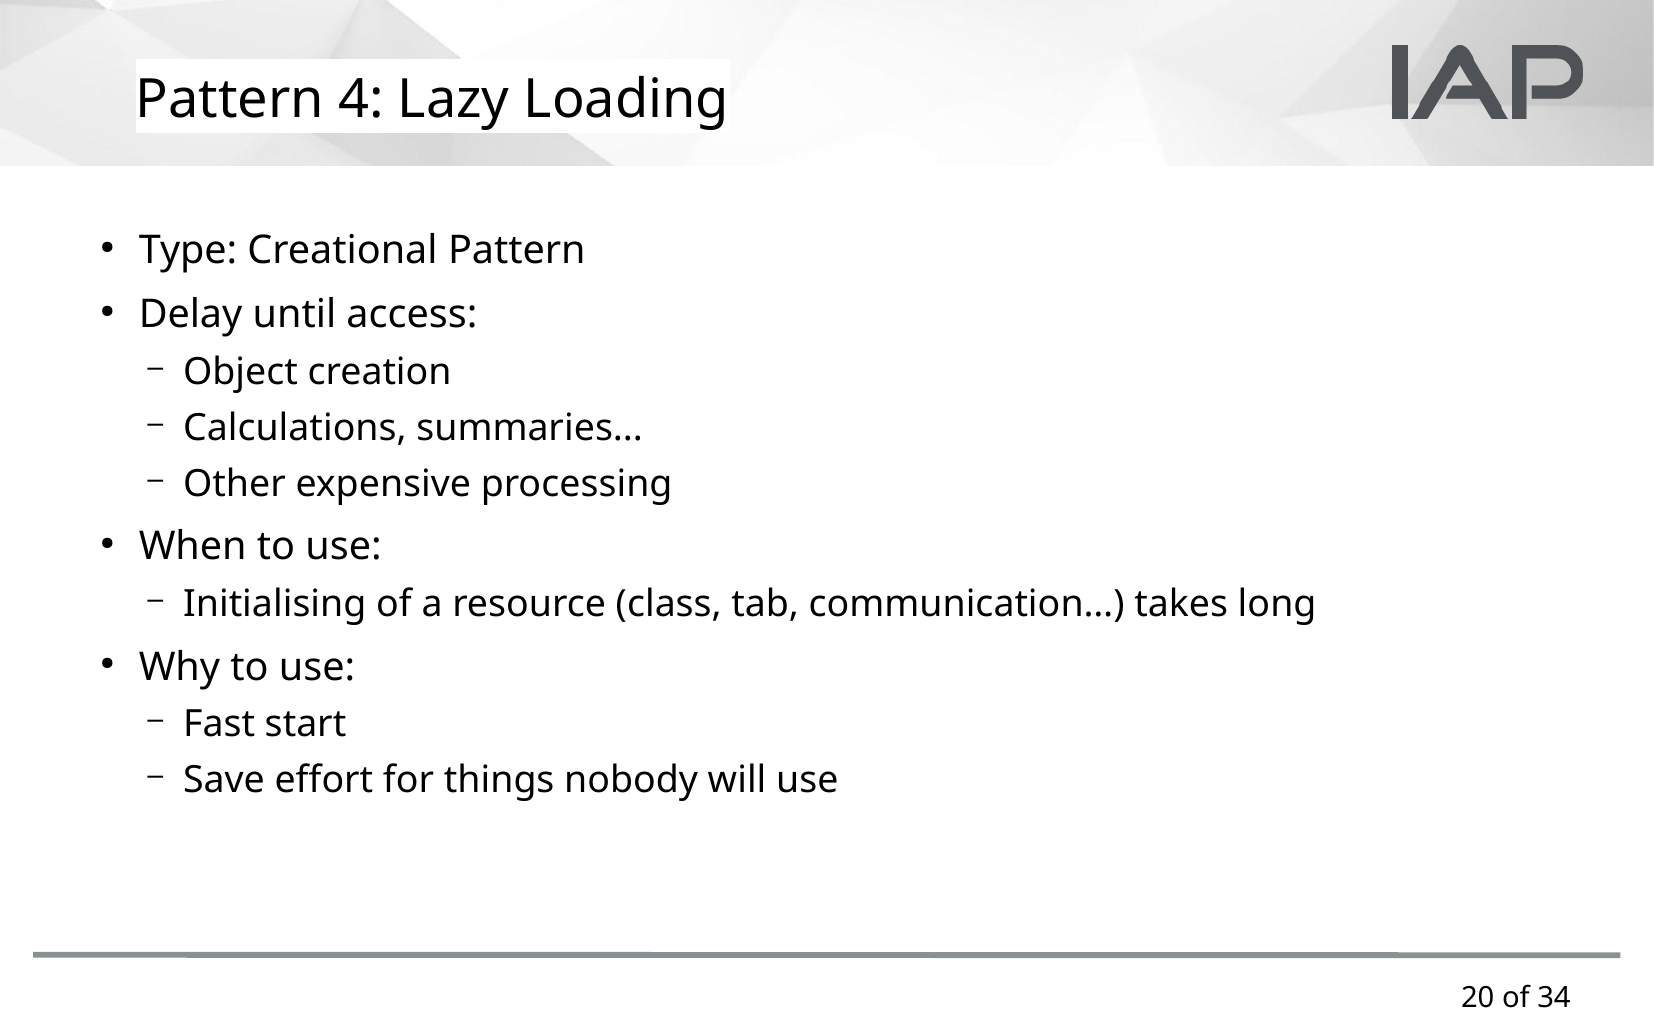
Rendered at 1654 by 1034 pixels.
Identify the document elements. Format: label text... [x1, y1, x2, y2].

title Pattern 4: Lazy Loading [135, 41, 1264, 152]
list Type: Creational Pattern Delay until access: Object creation Calculations, summaries... Other expensive processing When to use: Initialising of a resource (class, tab, communication…) takes long Why to use: Fast start Save effort for things nobody will use [82, 221, 1571, 916]
picture [0, 0, 1654, 166]
